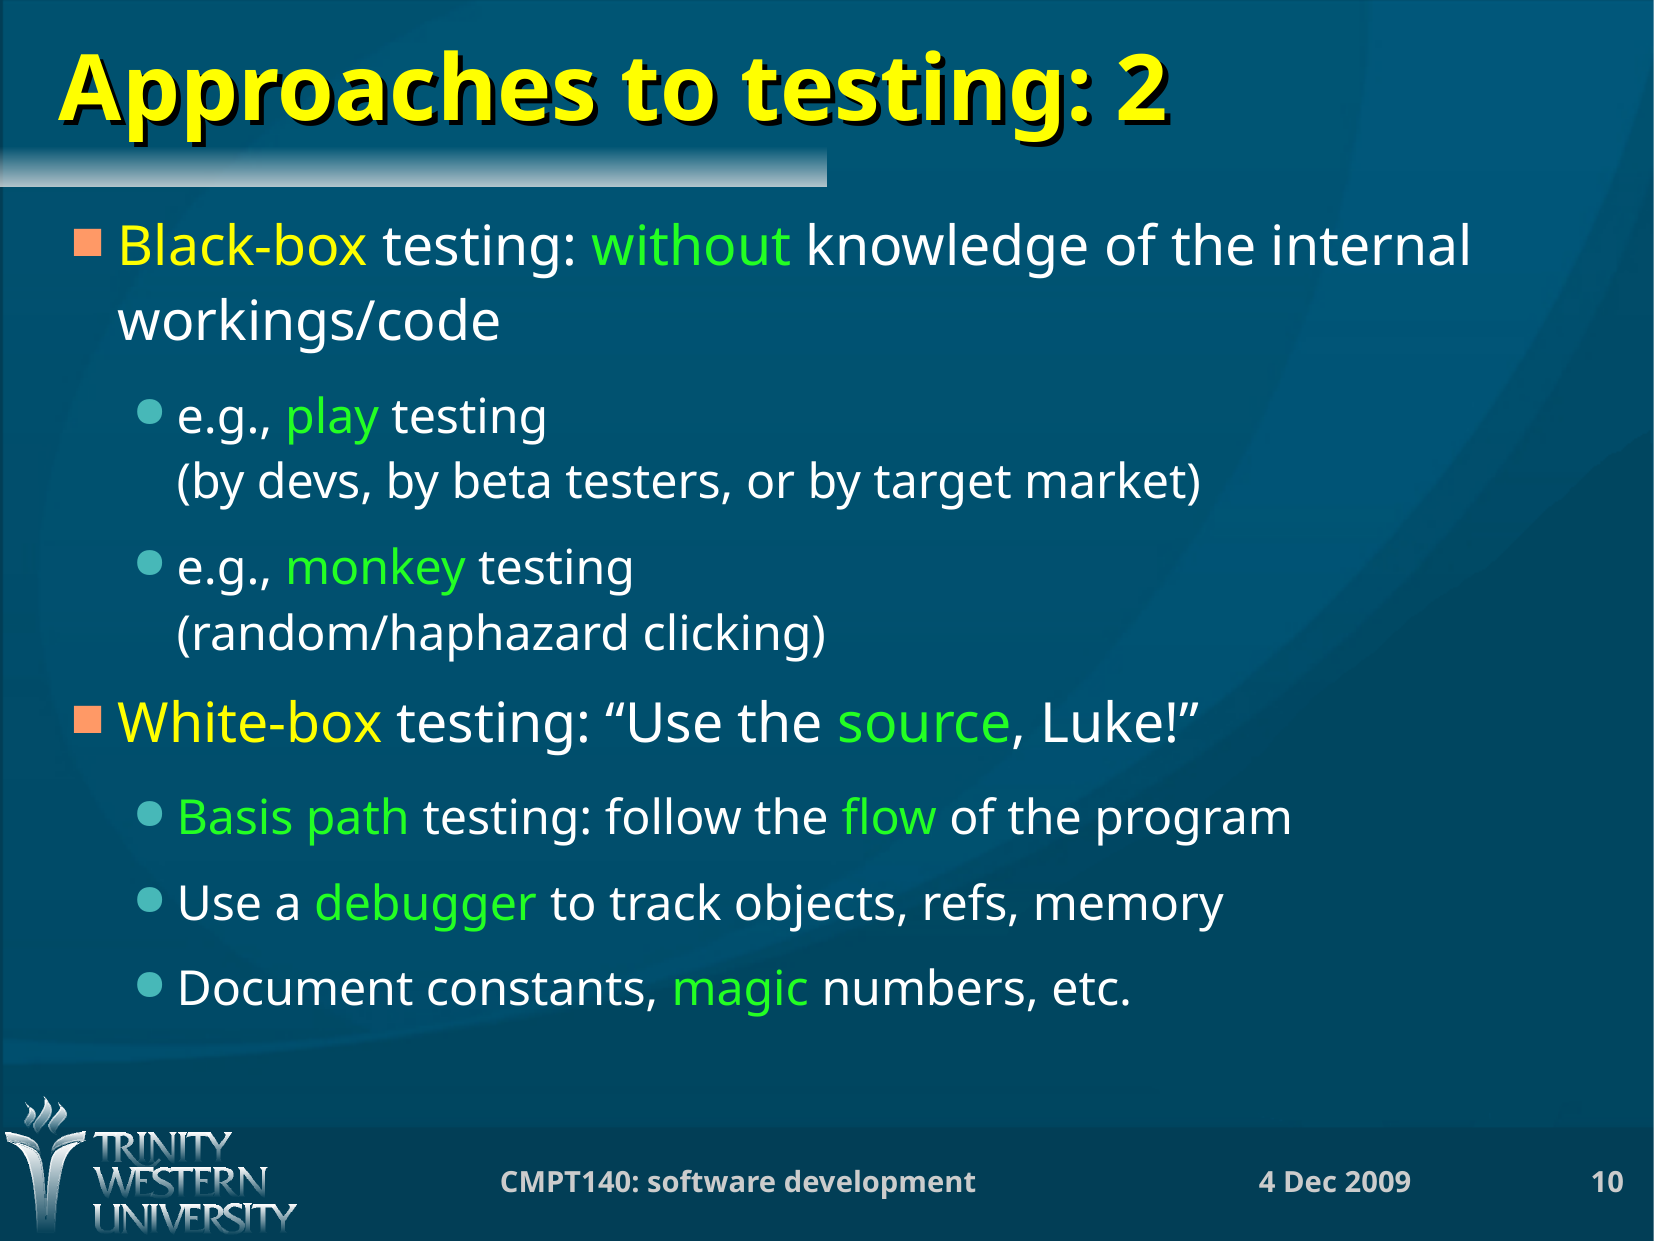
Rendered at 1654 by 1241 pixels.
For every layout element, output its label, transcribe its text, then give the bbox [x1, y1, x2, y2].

list Black-box testing: without knowledge of the internal workings/code e.g., play testing (by devs, by beta testers, or by target market) e.g., monkey testing (random/haphazard clicking) White-box testing: “Use the source, Luke!” Basis path testing: follow the flow of the program Use a debugger to track objects, refs, memory Document constants, magic numbers, etc. [59, 206, 1625, 1026]
title Approaches to testing: 2 [59, 19, 1595, 148]
picture [38, 1227, 54, 1232]
